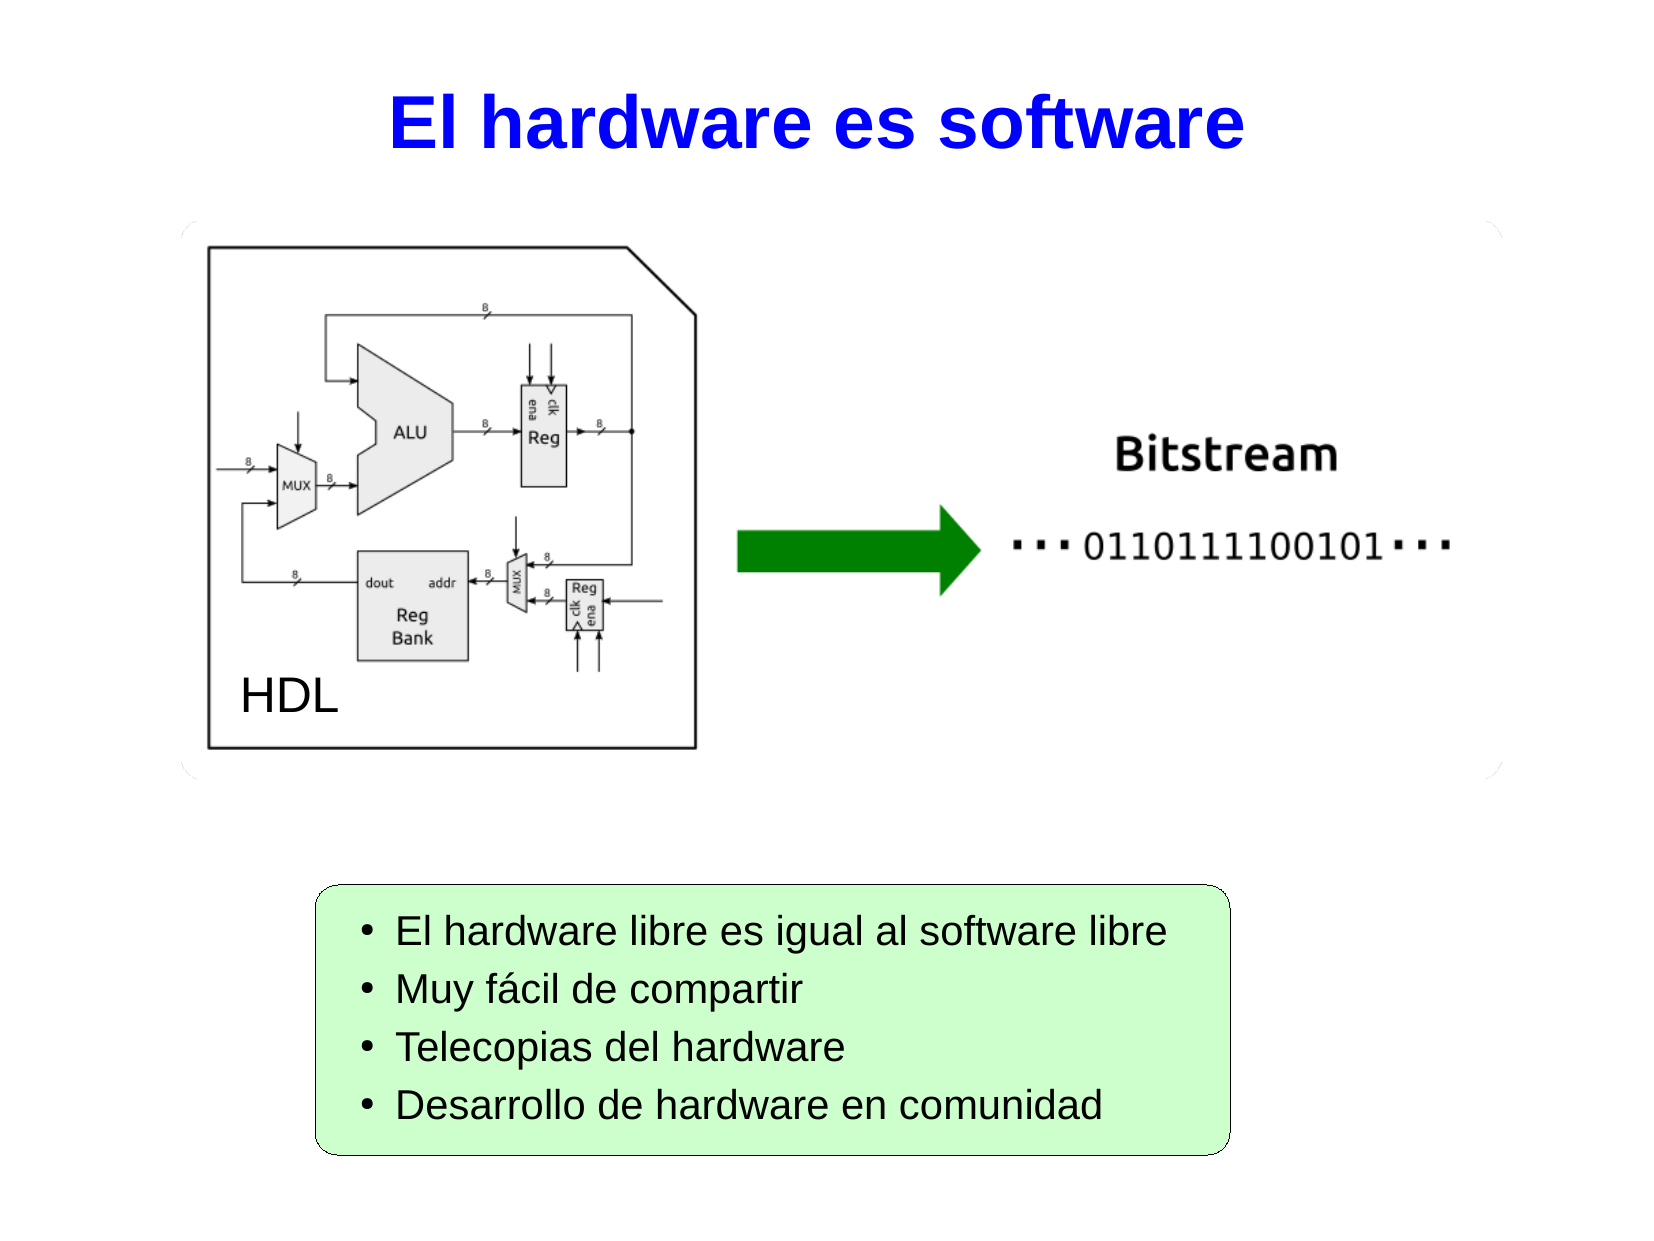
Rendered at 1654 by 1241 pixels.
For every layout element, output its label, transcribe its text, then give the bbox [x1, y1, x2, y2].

text_box [315, 884, 1230, 1156]
picture [180, 220, 1503, 781]
text_box El hardware libre es igual al software libre Muy fácil de compartir Telecopias del hardware Desarrollo de hardware en comunidad [345, 900, 1246, 1137]
text_box HDL [225, 660, 361, 737]
text_box El hardware es software [90, 73, 1546, 211]
